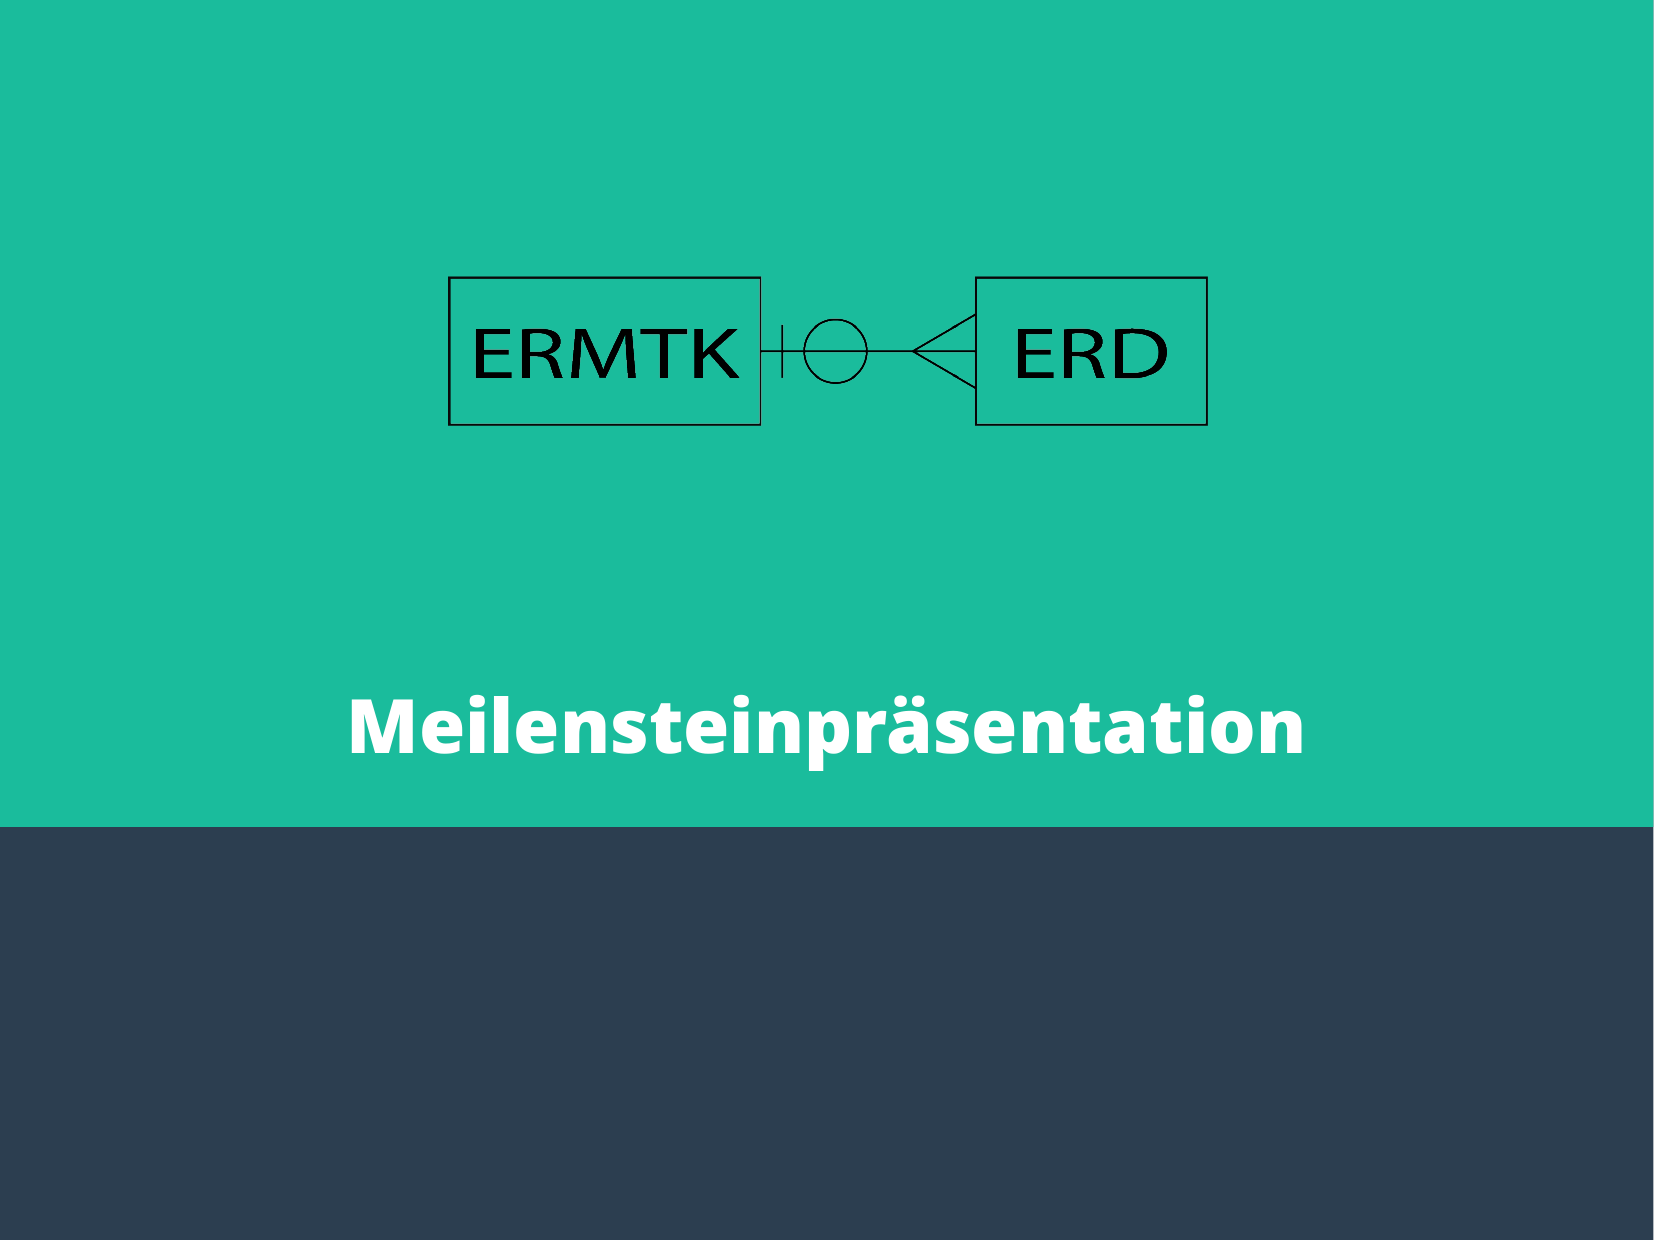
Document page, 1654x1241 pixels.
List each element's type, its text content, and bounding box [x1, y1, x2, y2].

title Meilensteinpräsentation [59, 620, 1595, 778]
picture [448, 276, 1208, 426]
